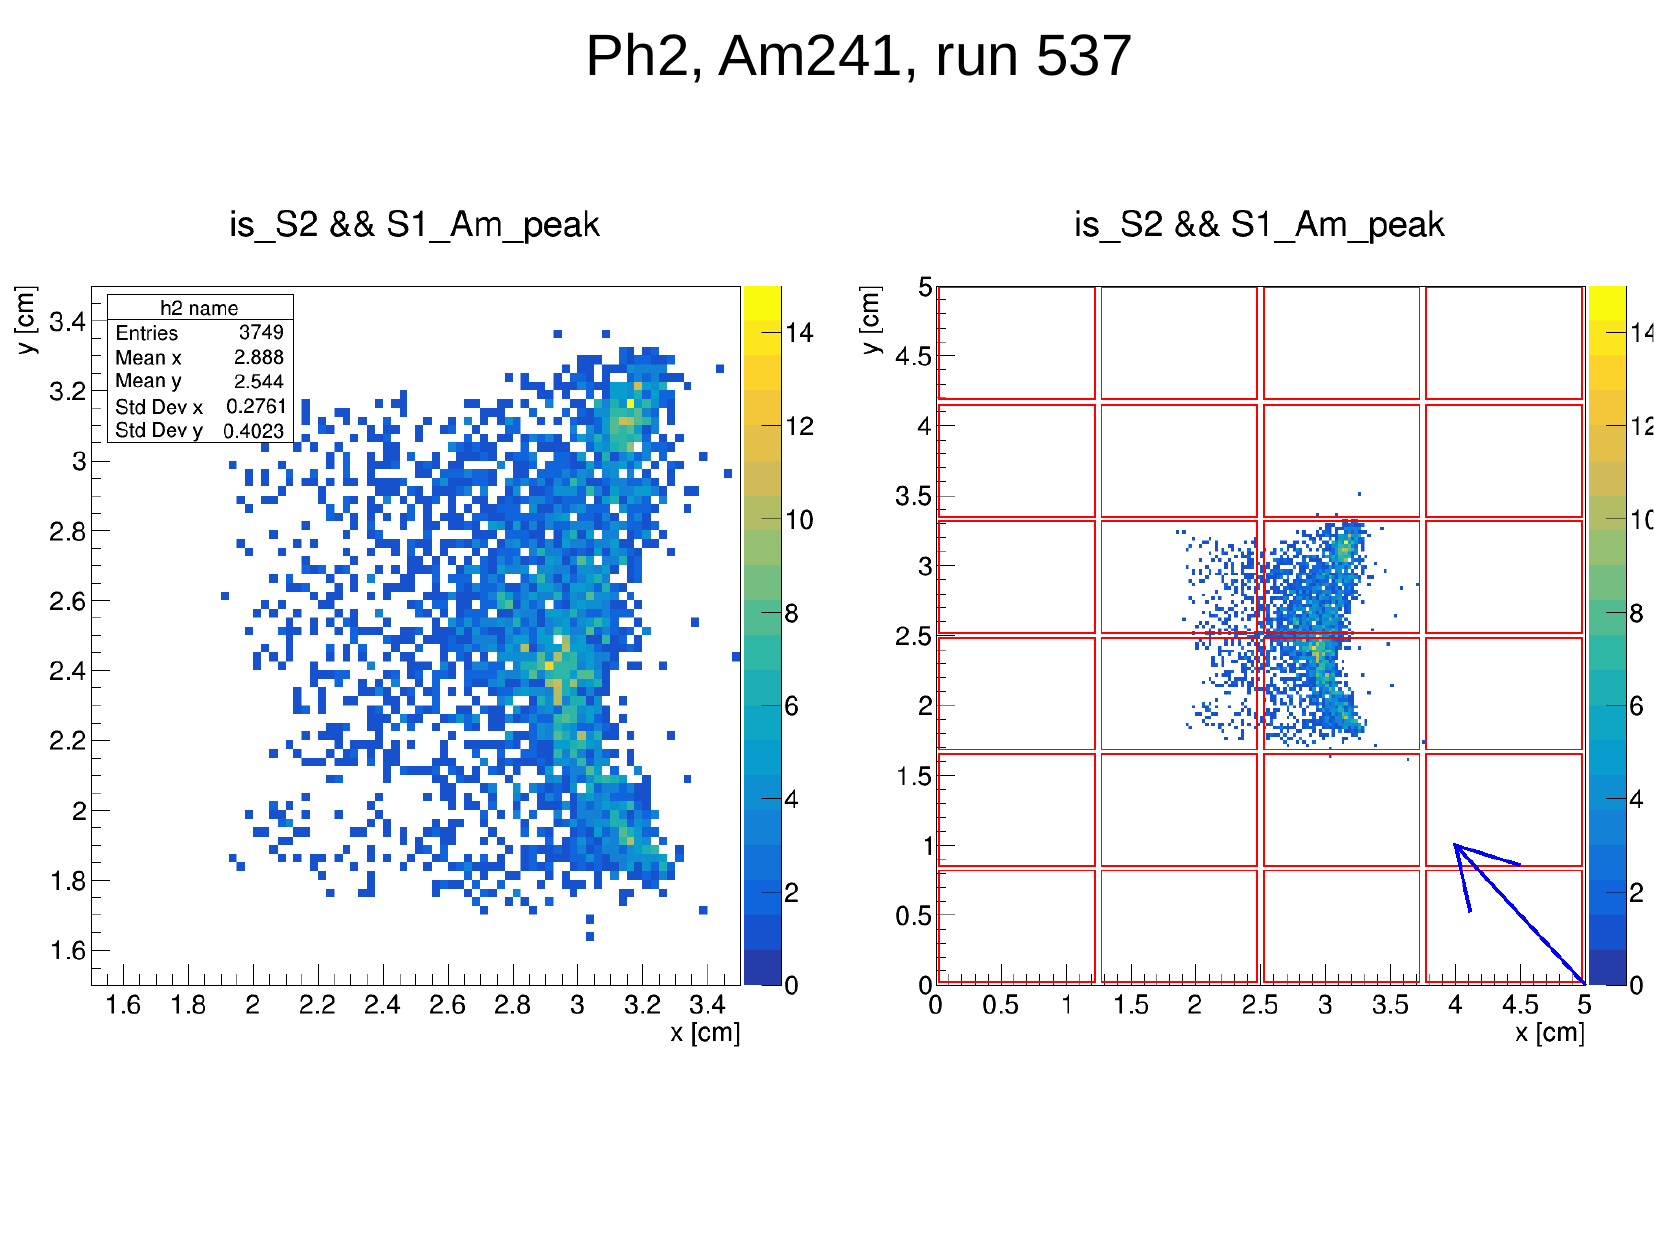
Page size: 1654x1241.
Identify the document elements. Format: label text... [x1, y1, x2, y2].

text_box Ph2, Am241, run 537 [519, 15, 1201, 151]
picture [6, 199, 1654, 1048]
